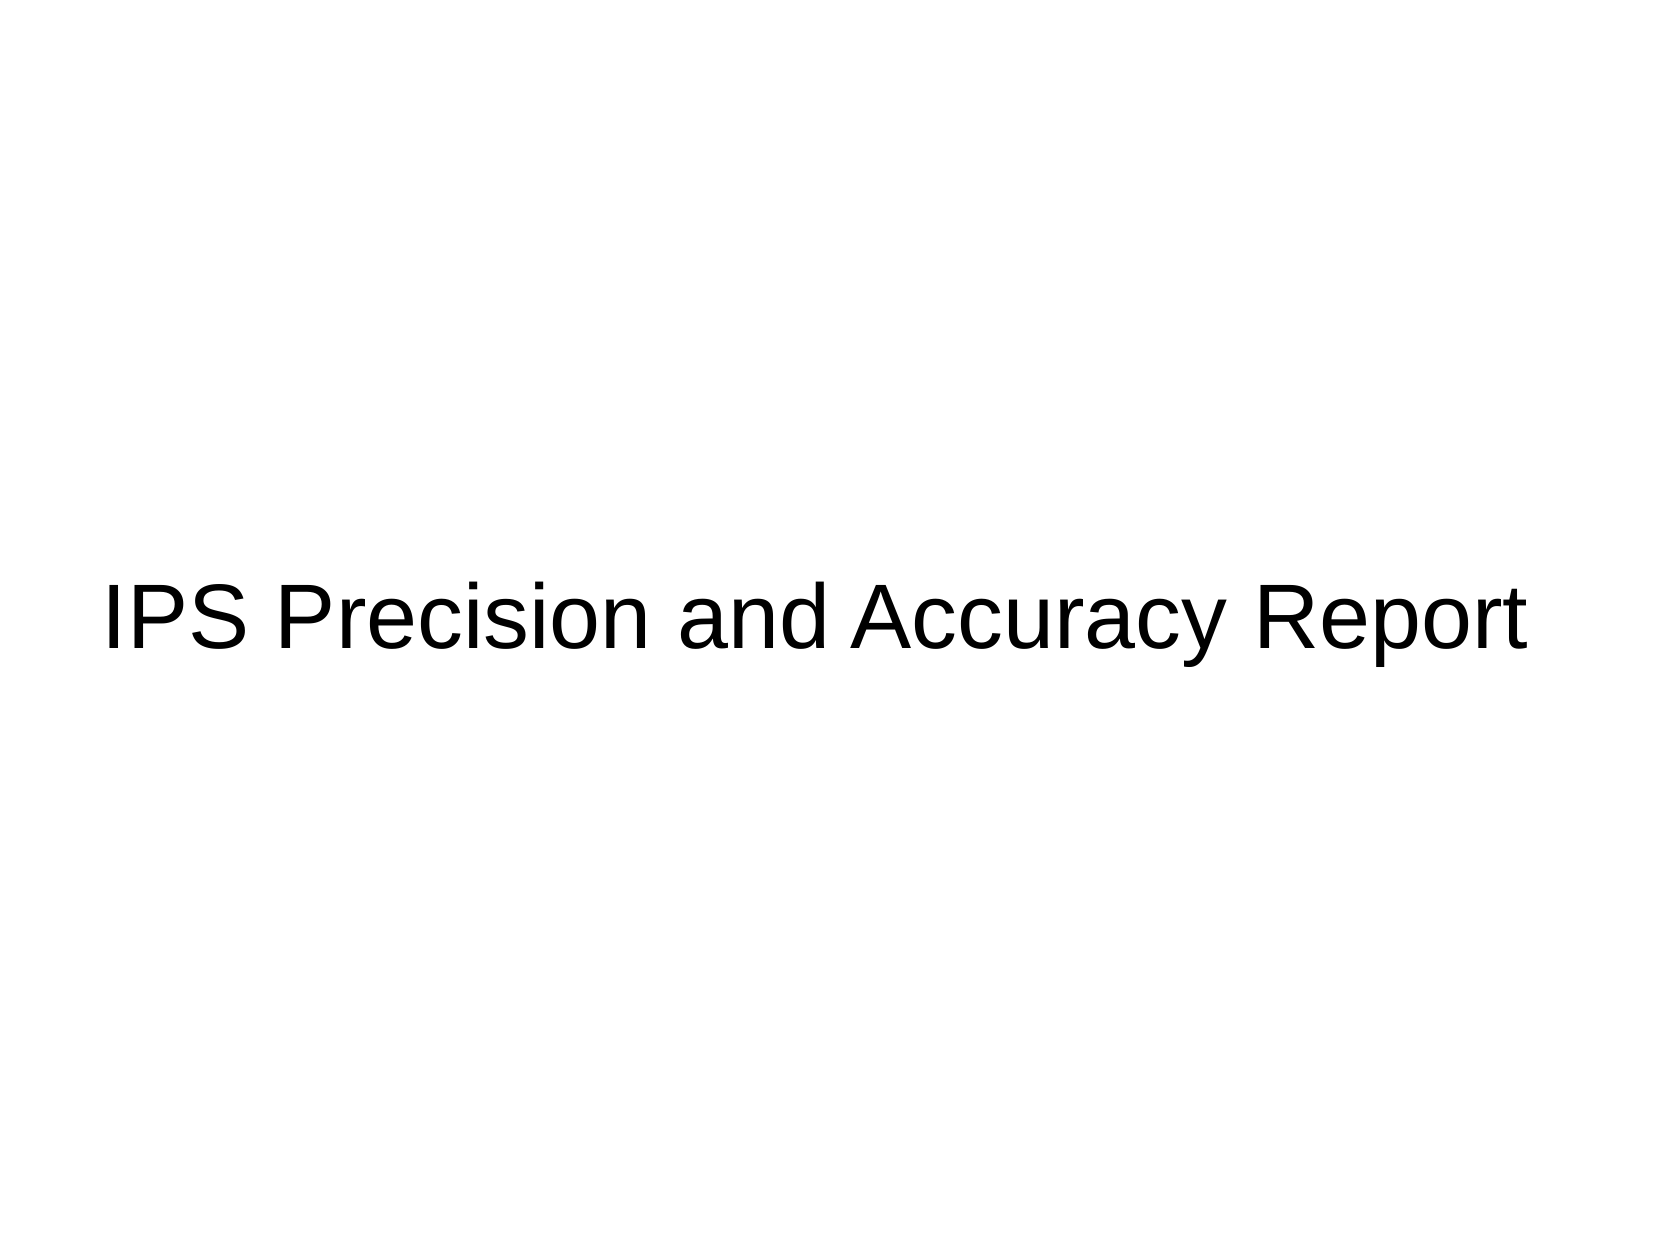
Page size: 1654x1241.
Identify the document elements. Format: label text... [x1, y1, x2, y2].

title IPS Precision and Accuracy Report [71, 512, 1561, 721]
